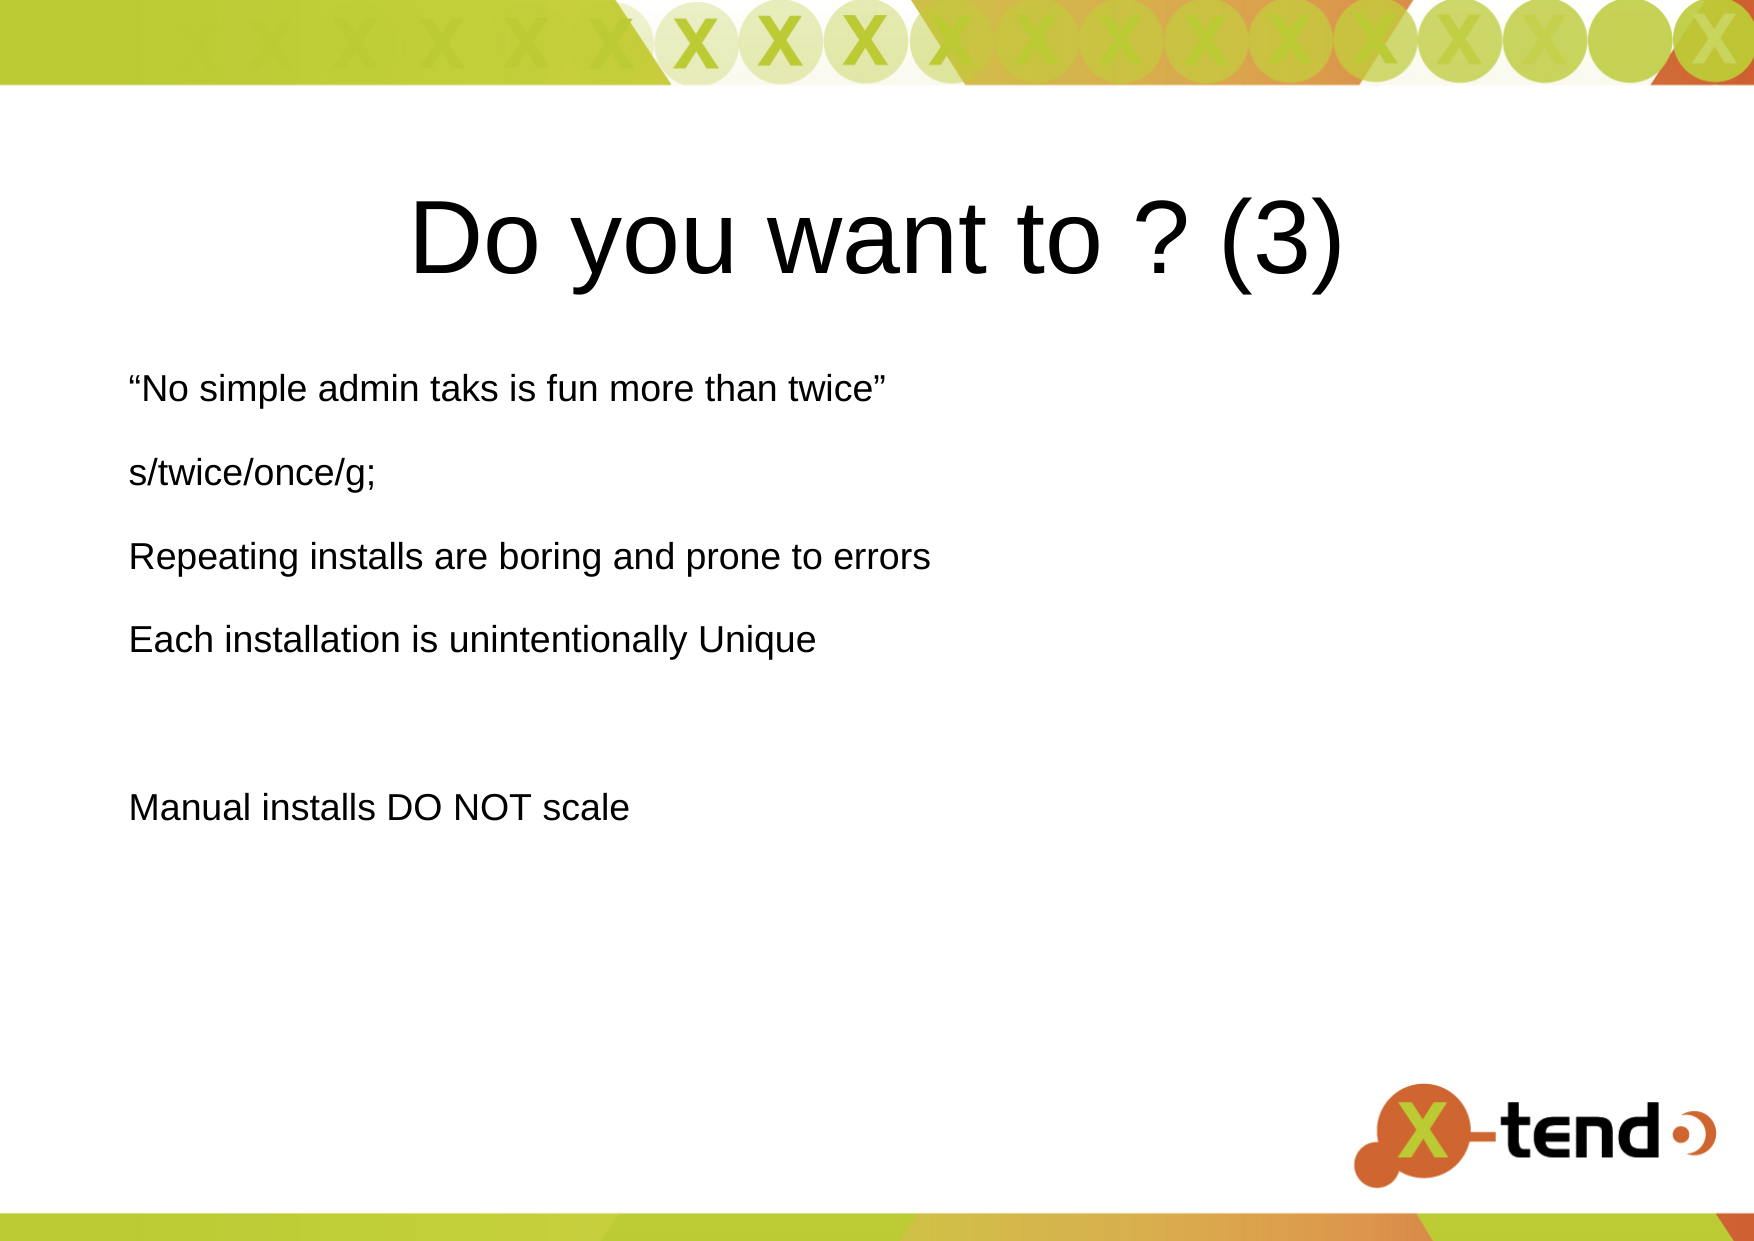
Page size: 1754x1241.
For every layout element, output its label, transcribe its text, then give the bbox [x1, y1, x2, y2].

picture [0, 0, 1754, 1241]
title Do you want to ? (3) [128, 102, 1627, 311]
list “No simple admin taks is fun more than twice” s/twice/once/g; Repeating installs are boring and prone to errors Each installation is unintentionally Unique Manual installs DO NOT scale [128, 344, 1627, 1127]
